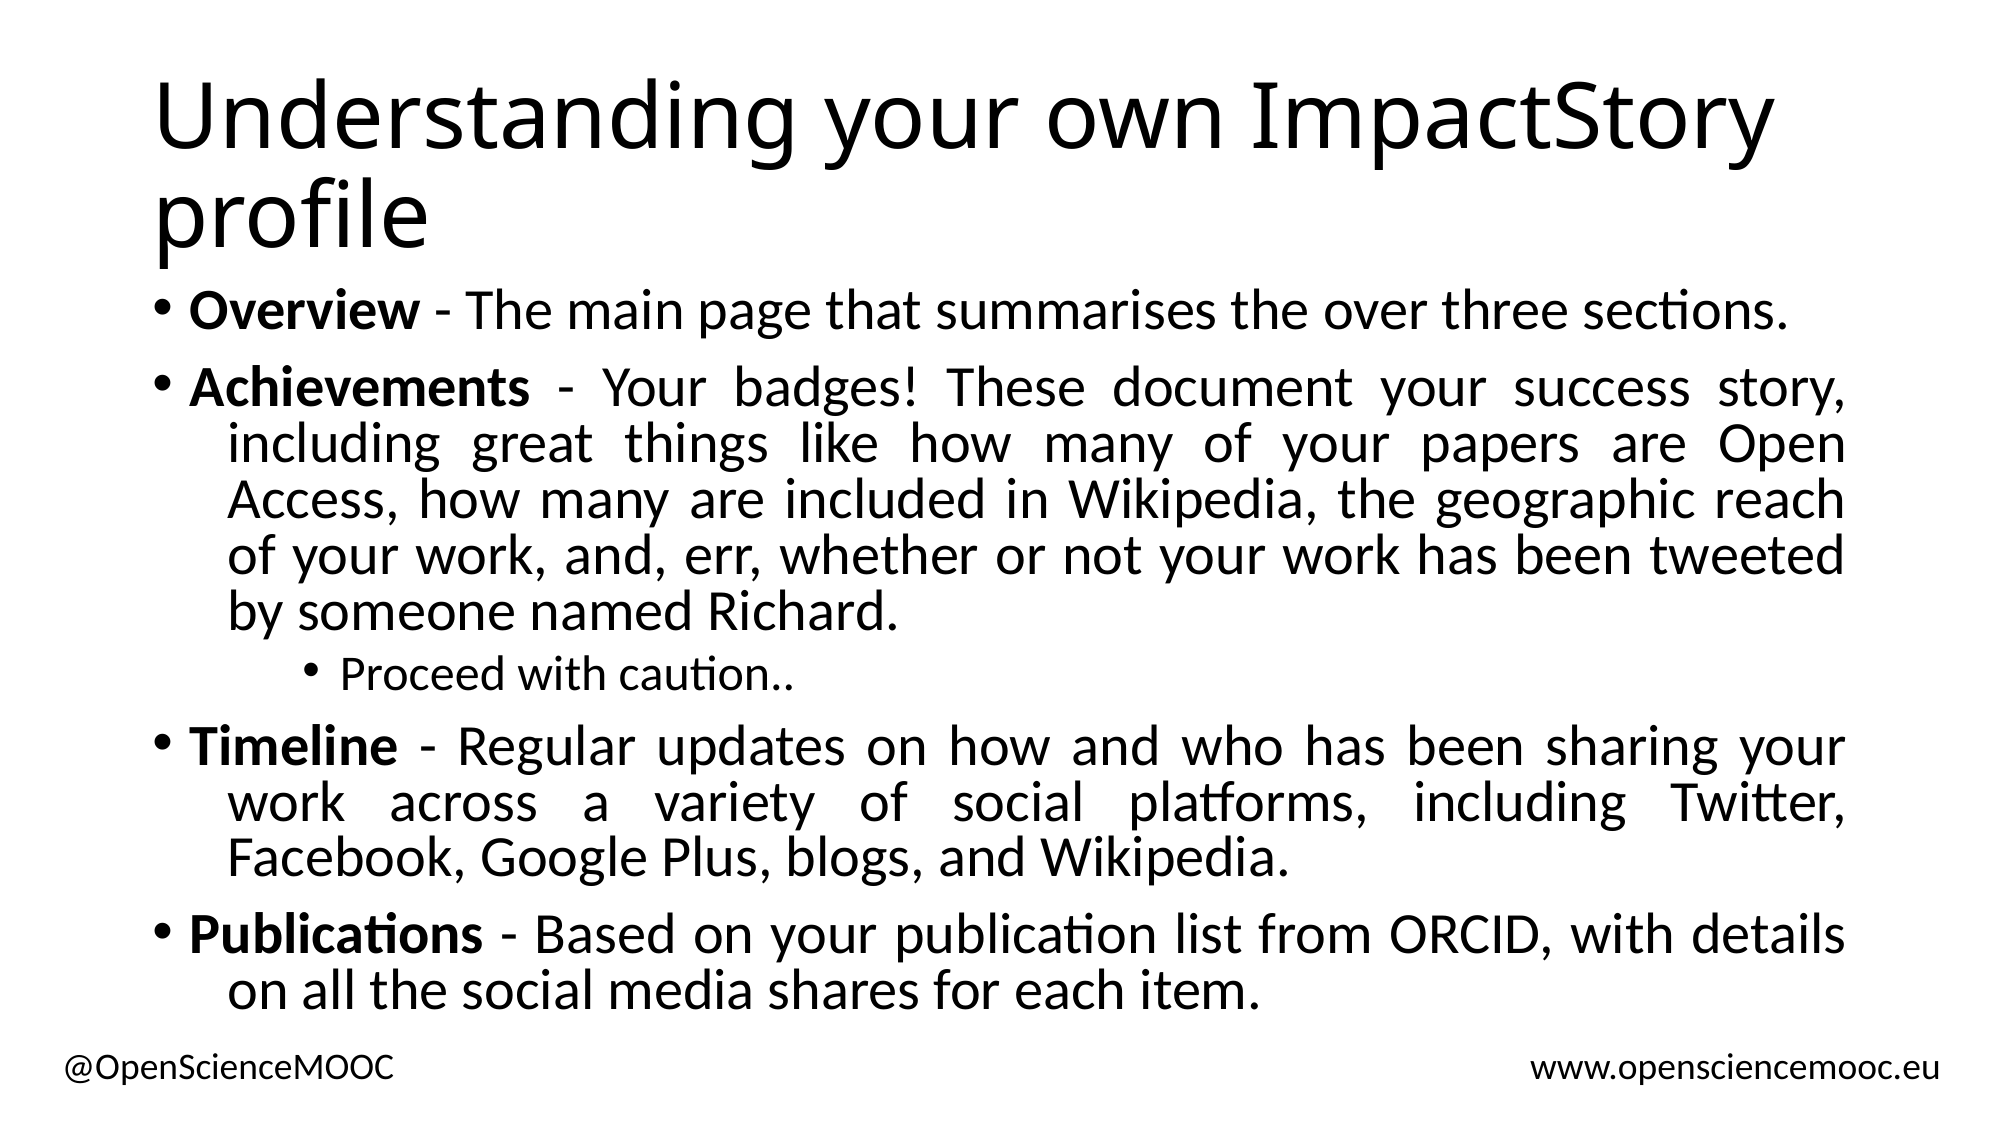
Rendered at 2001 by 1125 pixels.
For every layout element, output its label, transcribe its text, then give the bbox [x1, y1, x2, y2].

list Overview - The main page that summarises the over three sections. Achievements - Your badges! These document your success story, including great things like how many of your papers are Open Access, how many are included in Wikipedia, the geographic reach of your work, and, err, whether or not your work has been tweeted by someone named Richard. Proceed with caution.. Timeline - Regular updates on how and who has been sharing your work across a variety of social platforms, including Twitter, Facebook, Google Plus, blogs, and Wikipedia. Publications - Based on your publication list from ORCID, with details on all the social media shares for each item. [137, 277, 1863, 1066]
text_box @OpenScienceMOOC [47, 1035, 410, 1095]
text_box www.opensciencemooc.eu [1515, 1035, 1956, 1095]
title Understanding your own ImpactStory profile [137, 59, 1863, 277]
